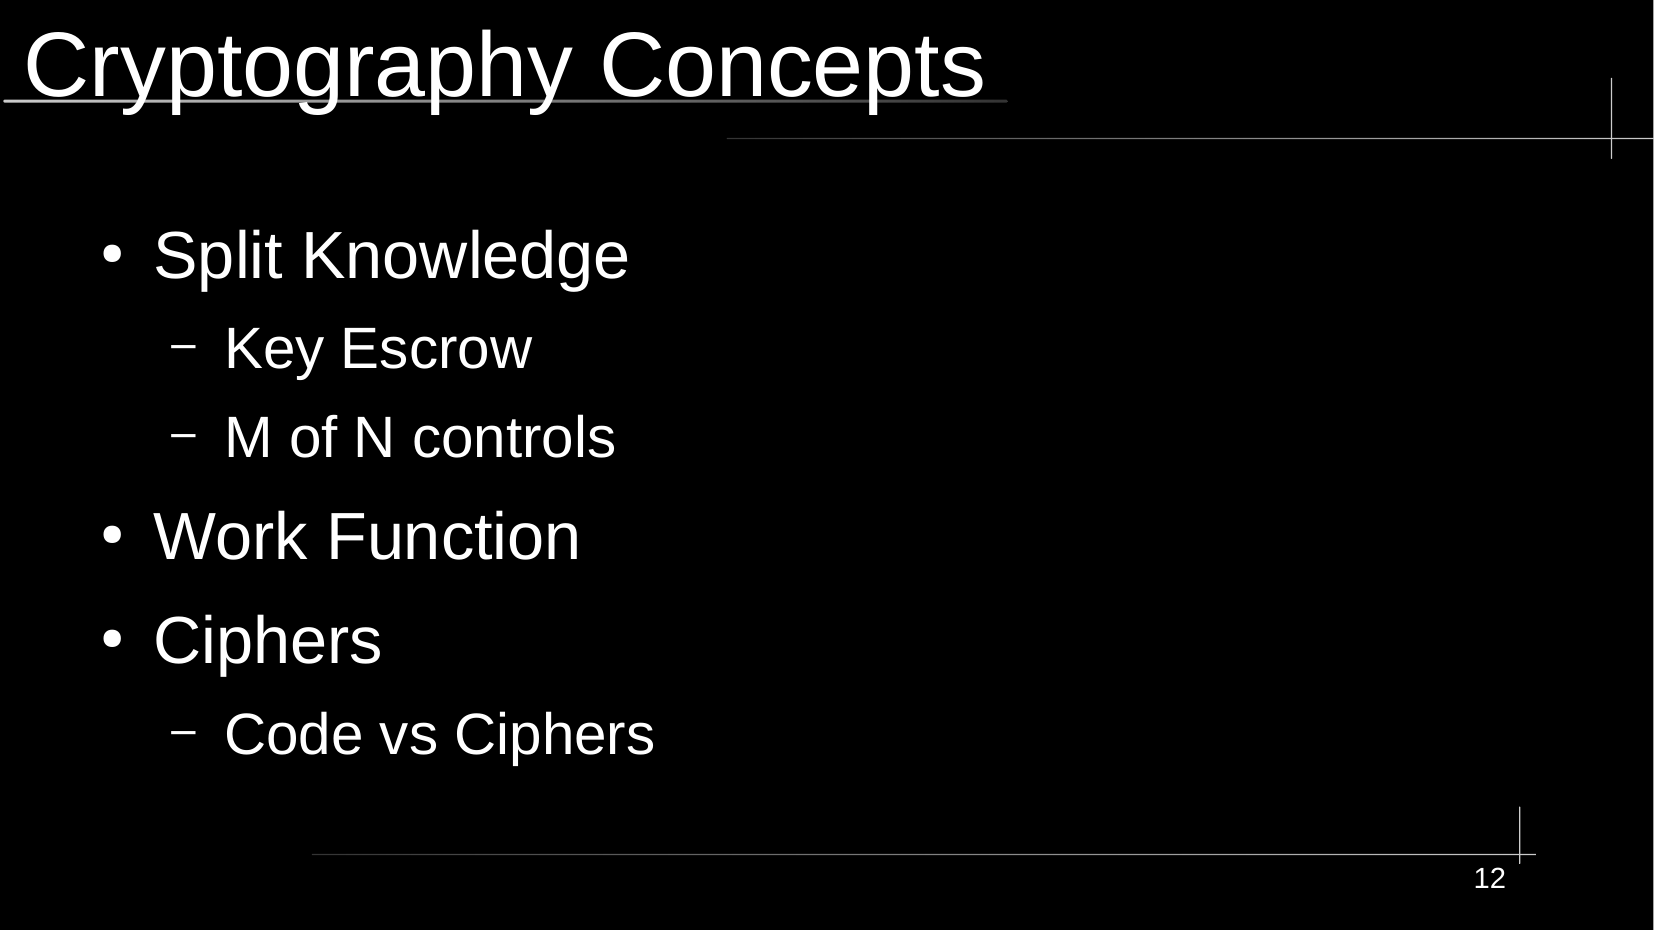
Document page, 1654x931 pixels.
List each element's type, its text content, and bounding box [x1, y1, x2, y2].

title Cryptography Concepts [23, 11, 1589, 119]
list Split Knowledge Key Escrow M of N controls Work Function Ciphers Code vs Ciphers [82, 217, 1571, 851]
